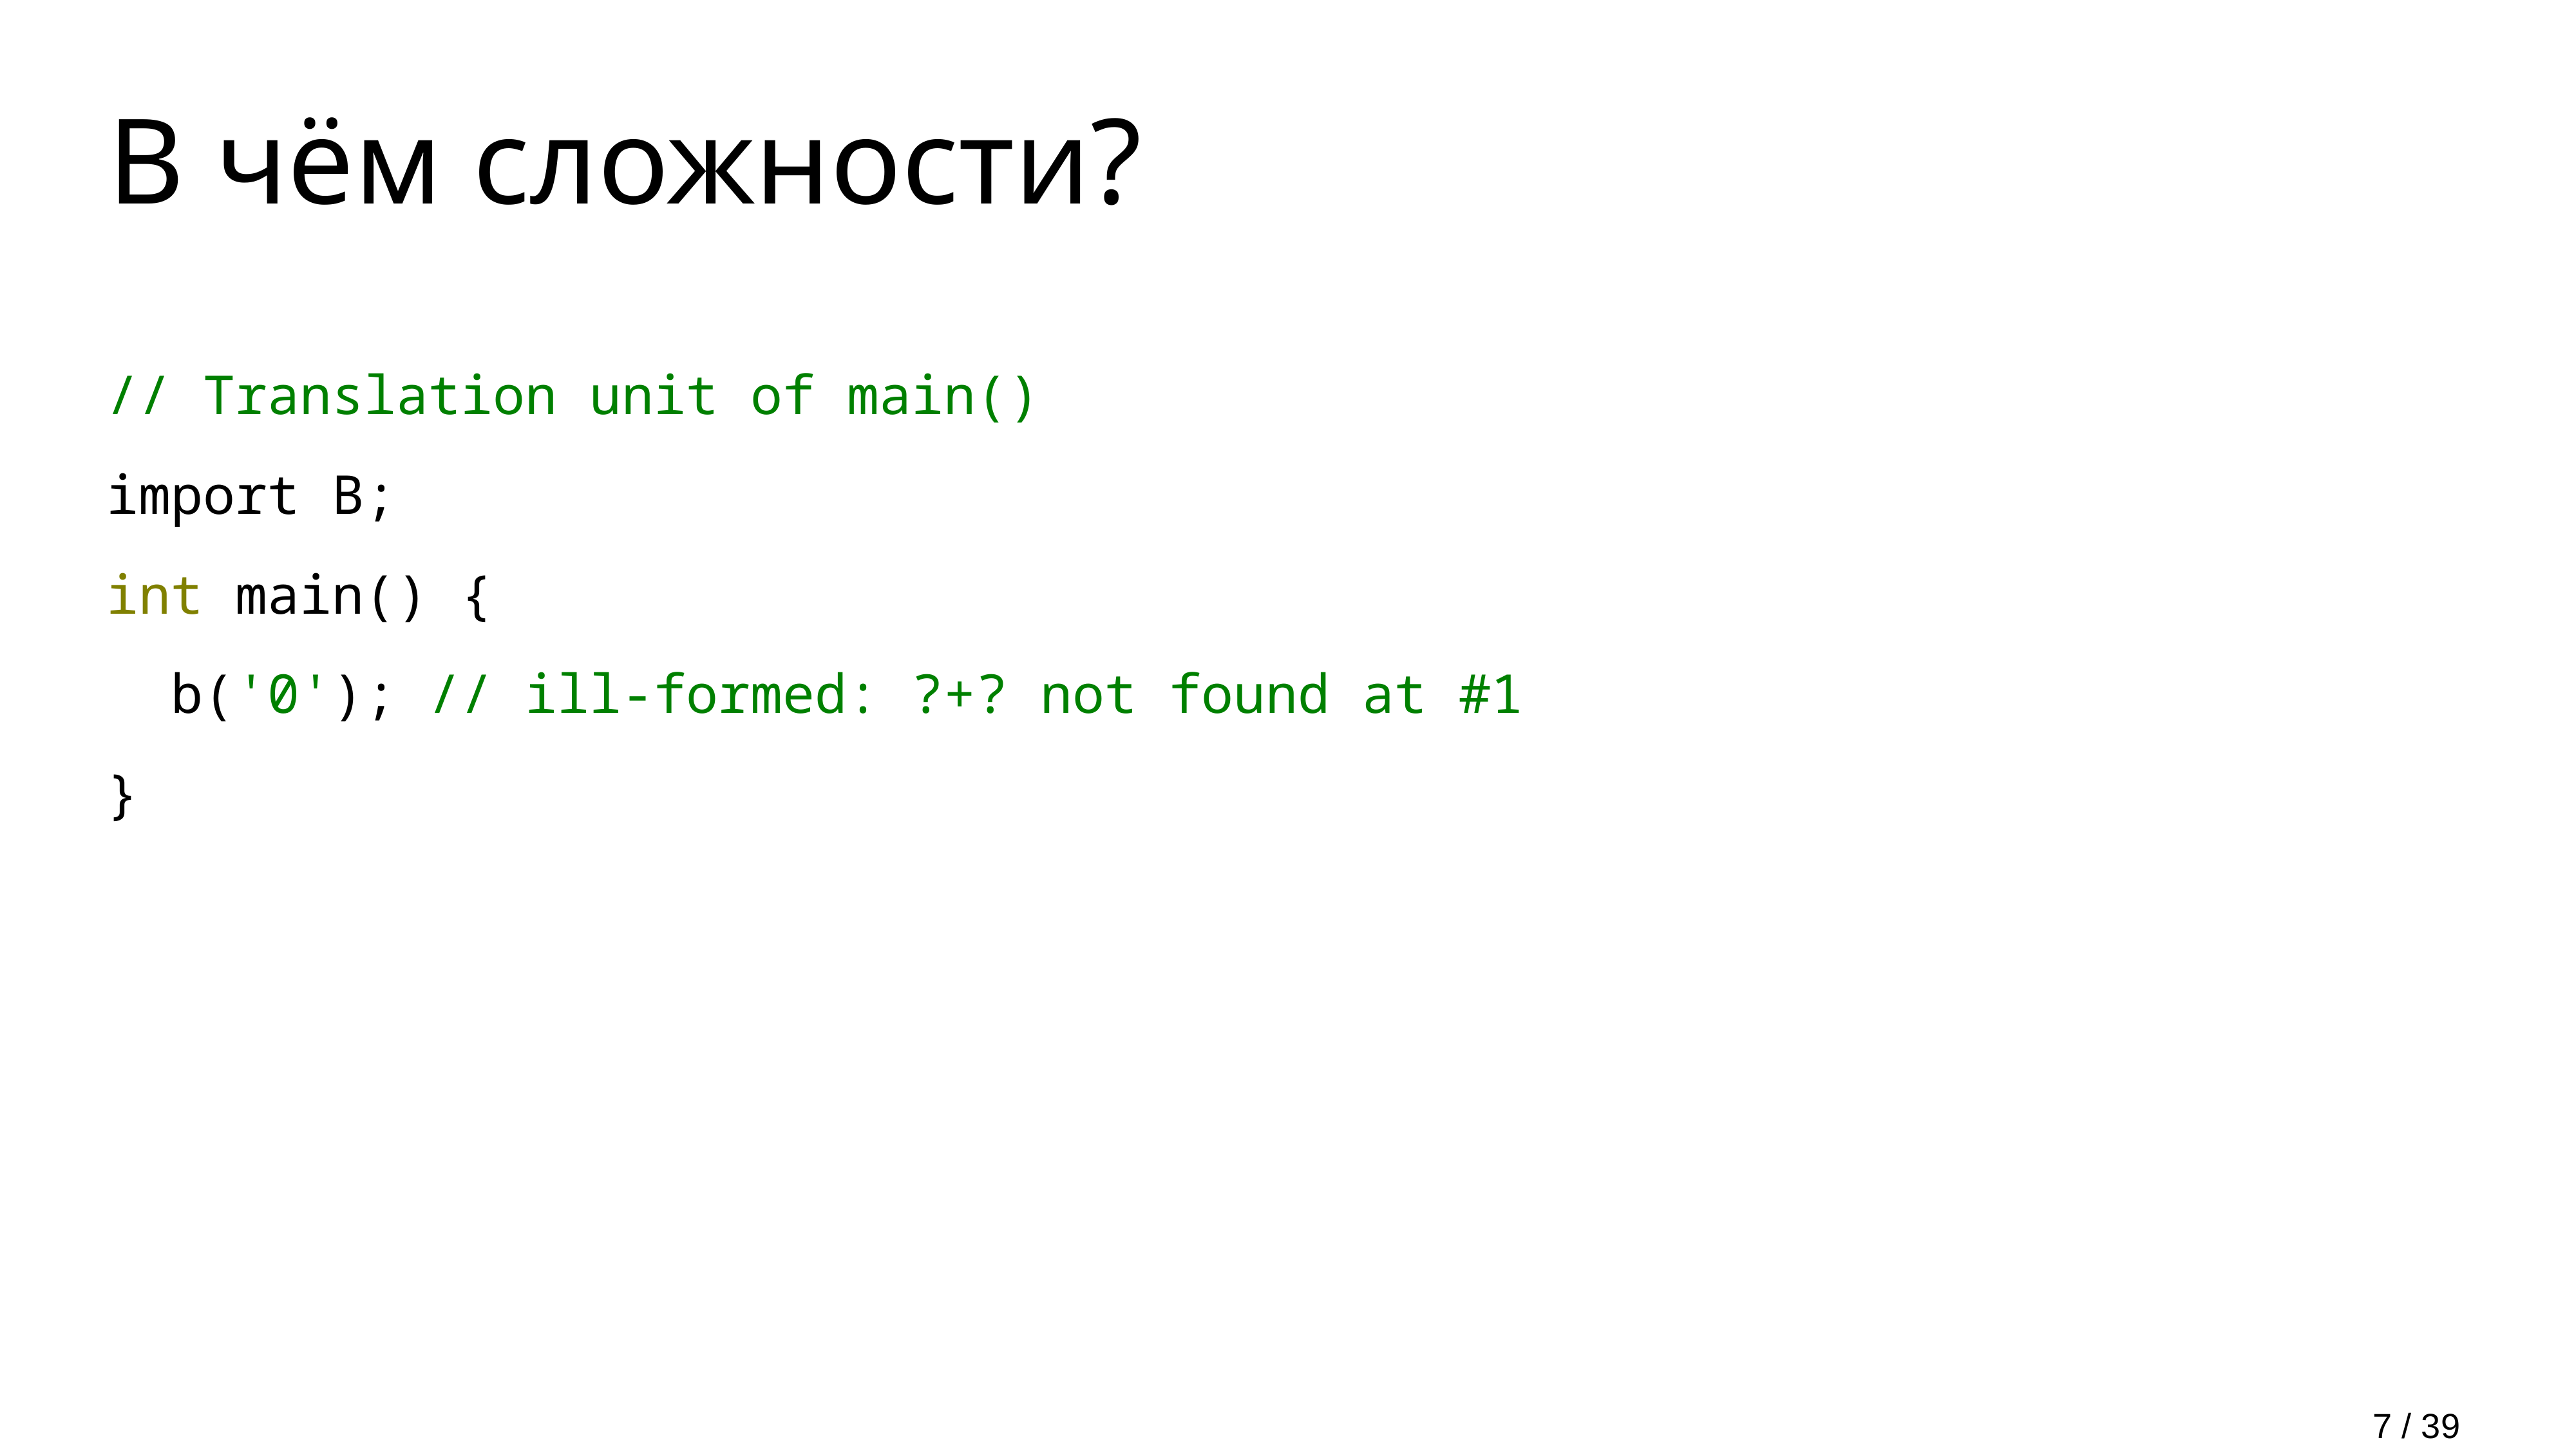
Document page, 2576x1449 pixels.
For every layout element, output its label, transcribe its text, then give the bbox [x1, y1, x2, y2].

text_box <number> / 39 [2363, 1402, 2576, 1449]
title В чём сложности? [108, 80, 2468, 242]
list // Translation unit of main() import B; int main() { b('0'); // ill-formed: ?+? not found at #1 } [0, 295, 2576, 1449]
